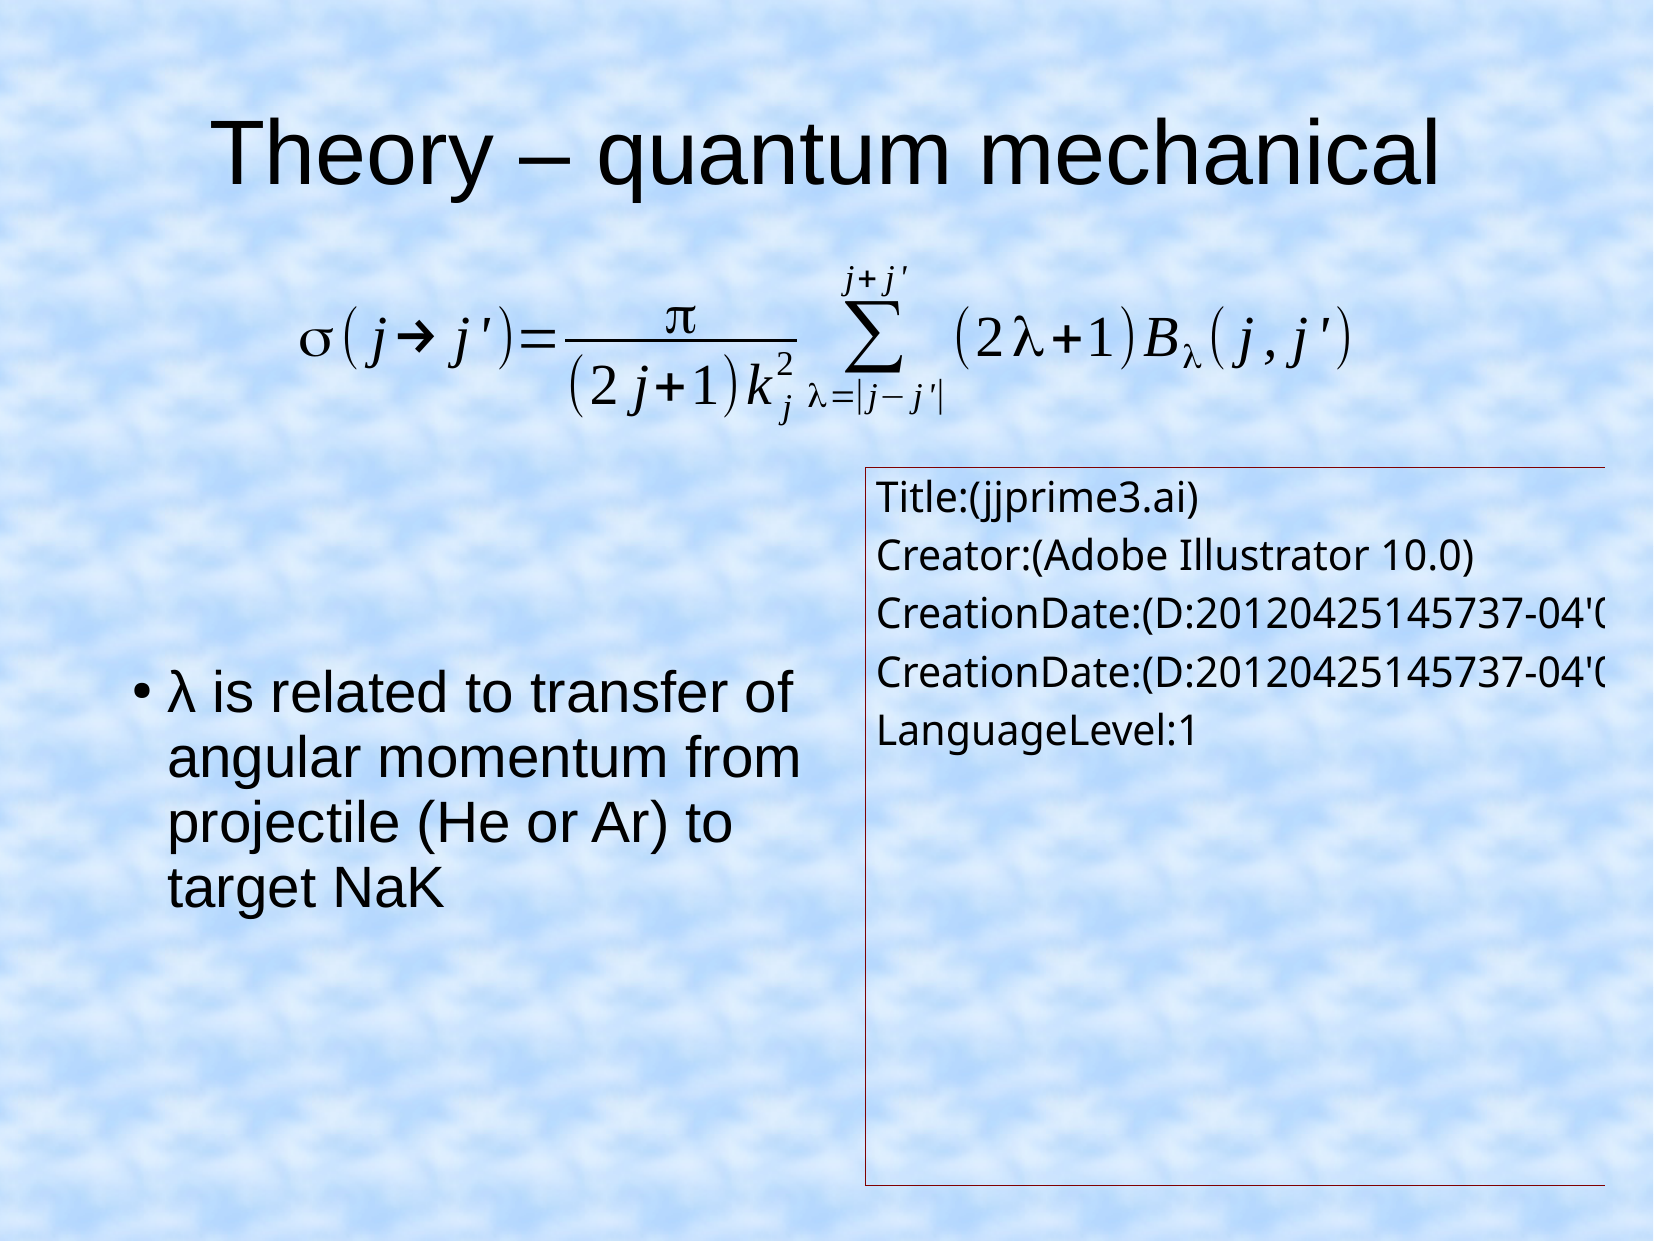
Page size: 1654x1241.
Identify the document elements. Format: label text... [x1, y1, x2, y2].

title Theory – quantum mechanical [82, 49, 1571, 257]
picture [0, 0, 1654, 1241]
text_box λ is related to transfer of angular momentum from projectile (He or Ar) to target NaK [116, 651, 861, 1012]
chart [292, 258, 1361, 427]
